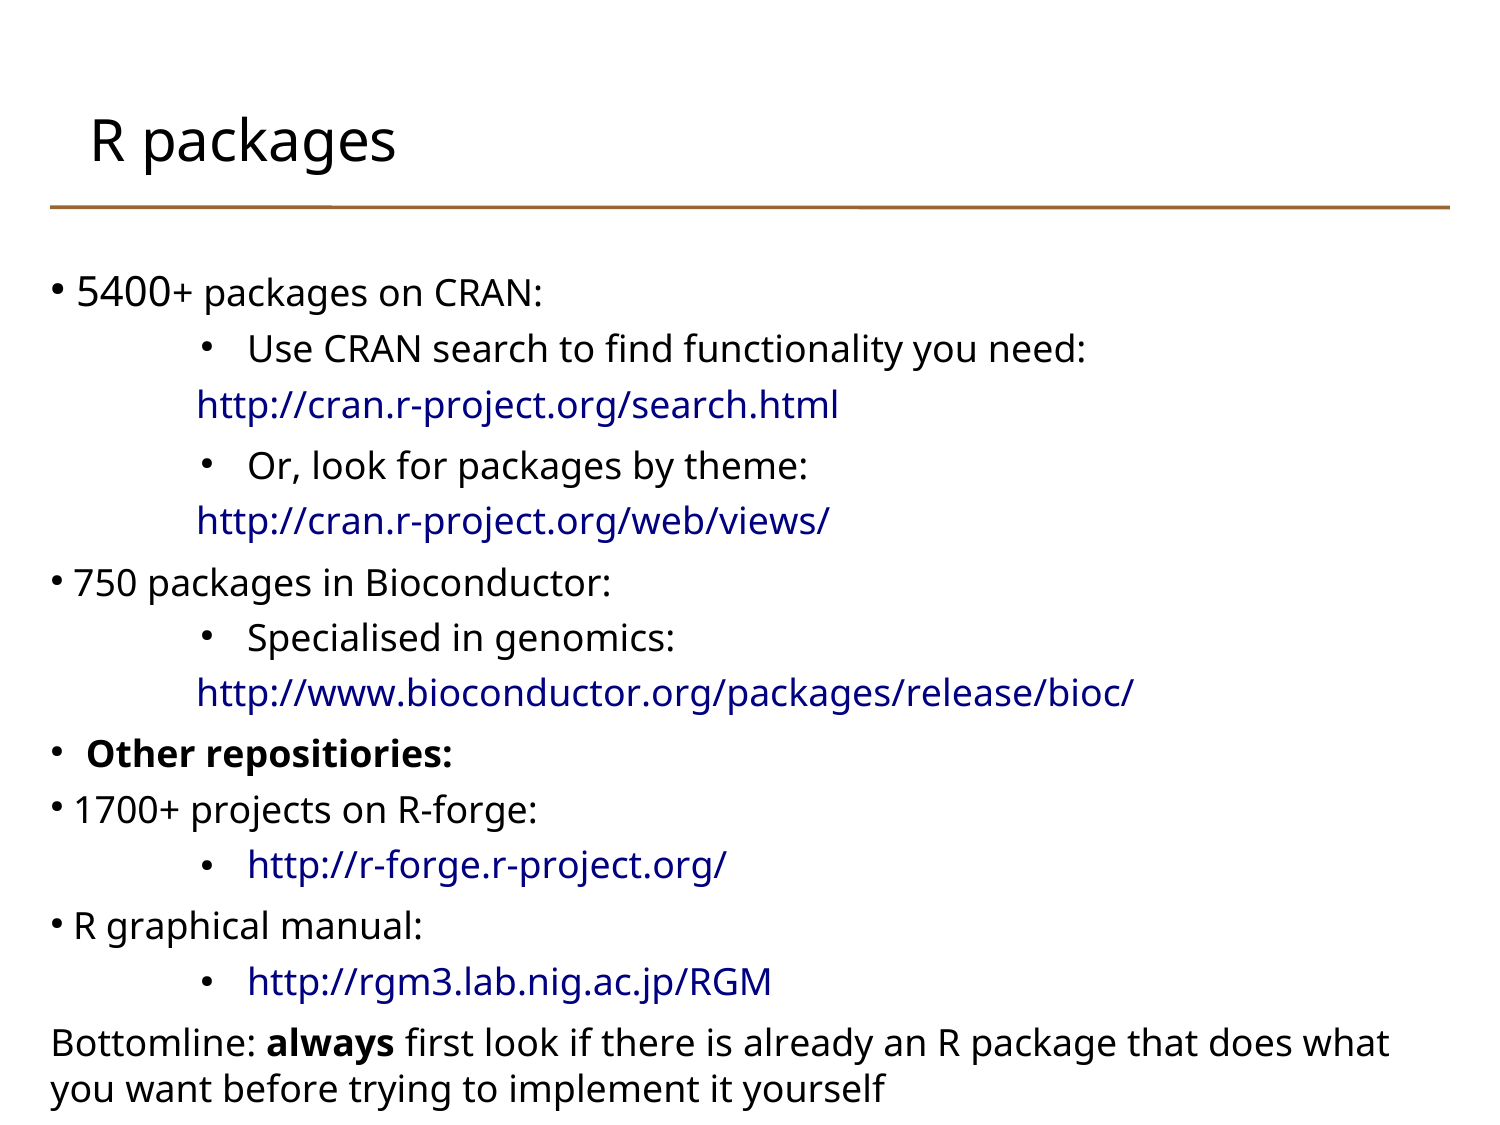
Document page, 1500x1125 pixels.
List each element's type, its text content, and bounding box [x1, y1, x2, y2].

list 5400+ packages on CRAN: Use CRAN search to find functionality you need: http://cran.r-project.org/search.html Or, look for packages by theme: http://cran.r-project.org/web/views/ 750 packages in Bioconductor: Specialised in genomics: http://www.bioconductor.org/packages/release/bioc/ Other repositiories: 1700+ projects on R-forge: http://r-forge.r-project.org/ R graphical manual: http://rgm3.lab.nig.ac.jp/RGM Bottomline: always first look if there is already an R package that does what you want before trying to implement it yourself [50, 264, 1399, 1007]
title R packages [75, 44, 1424, 231]
